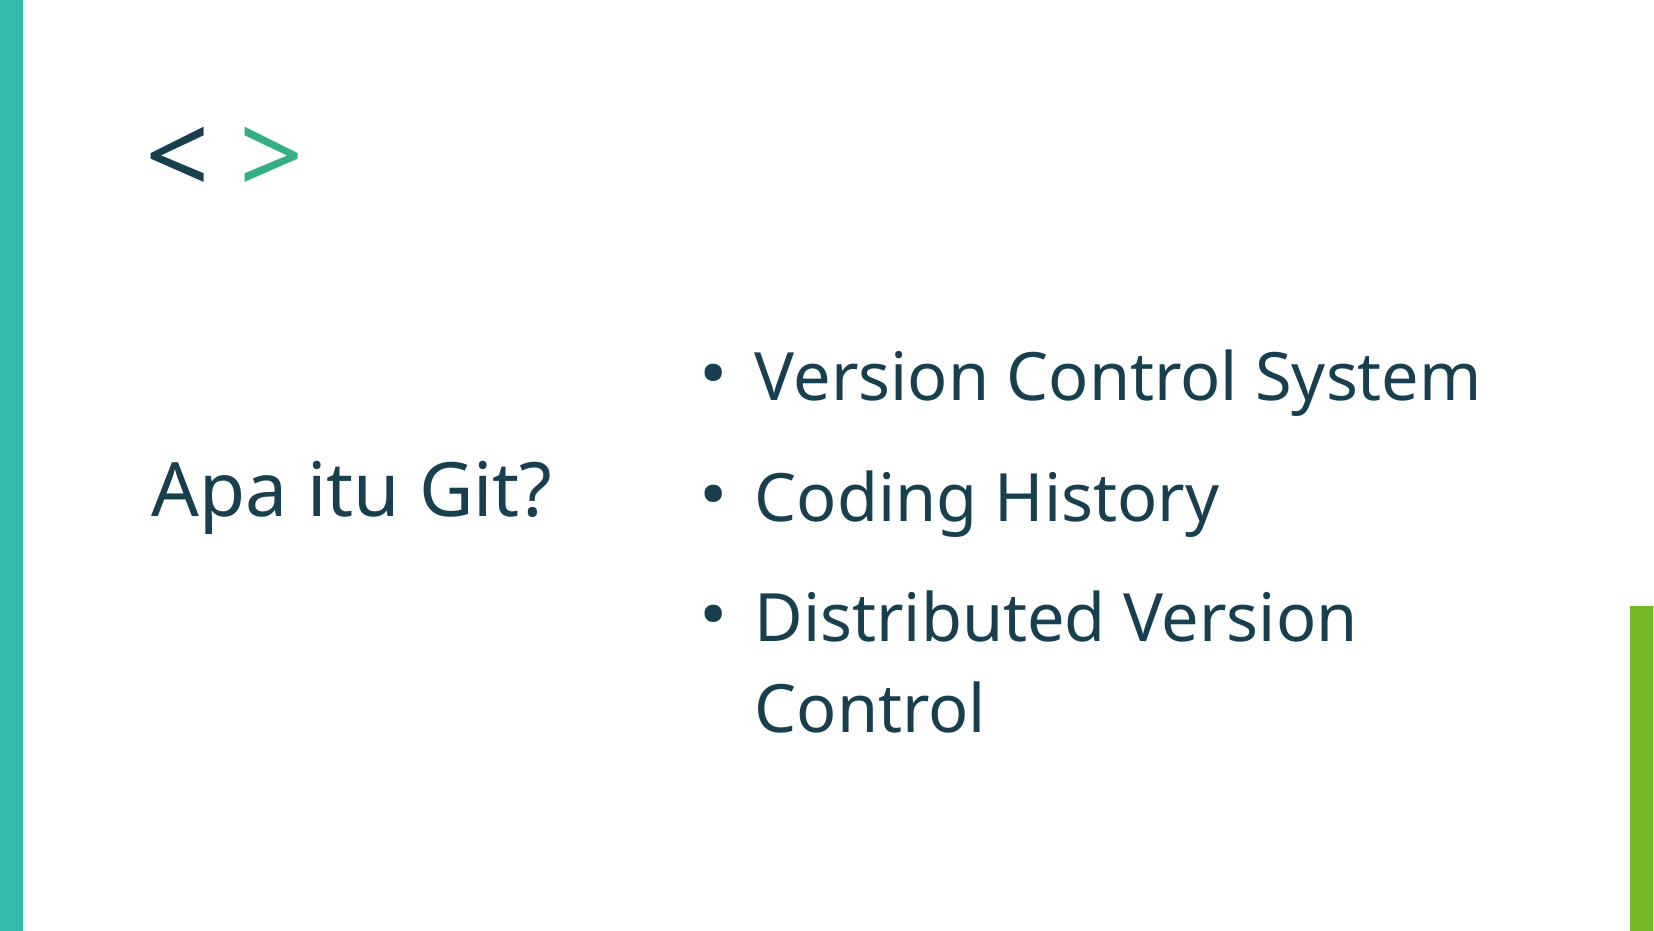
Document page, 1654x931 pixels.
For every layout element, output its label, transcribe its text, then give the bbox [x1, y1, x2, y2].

list < > [75, 75, 340, 241]
title Apa itu Git? [70, 217, 634, 757]
list Version Control System Coding History Distributed Version Control [683, 128, 1591, 844]
